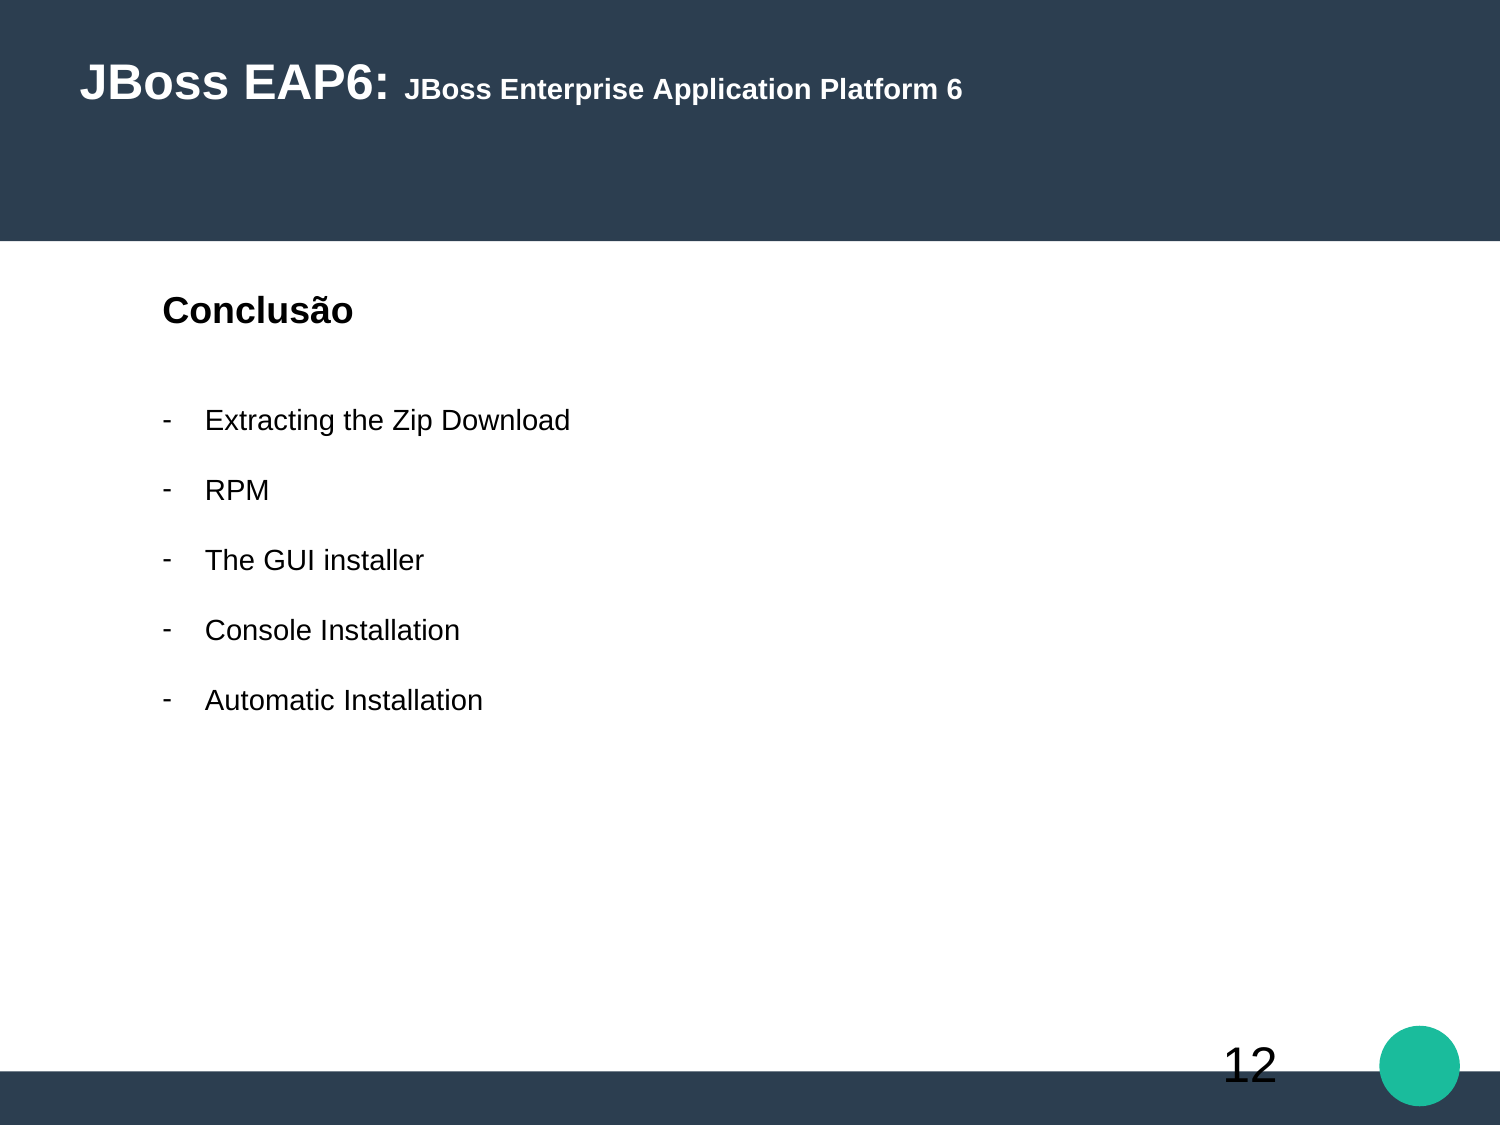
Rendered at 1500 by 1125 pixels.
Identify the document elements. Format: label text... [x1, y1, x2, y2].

text_box Conclusão Extracting the Zip Download RPM The GUI installer Console Installation Automatic Installation [147, 278, 1294, 759]
text_box JBoss EAP6: JBoss Enterprise Application Platform 6 [64, 41, 1329, 171]
text_box <number> [1074, 1024, 1426, 1103]
